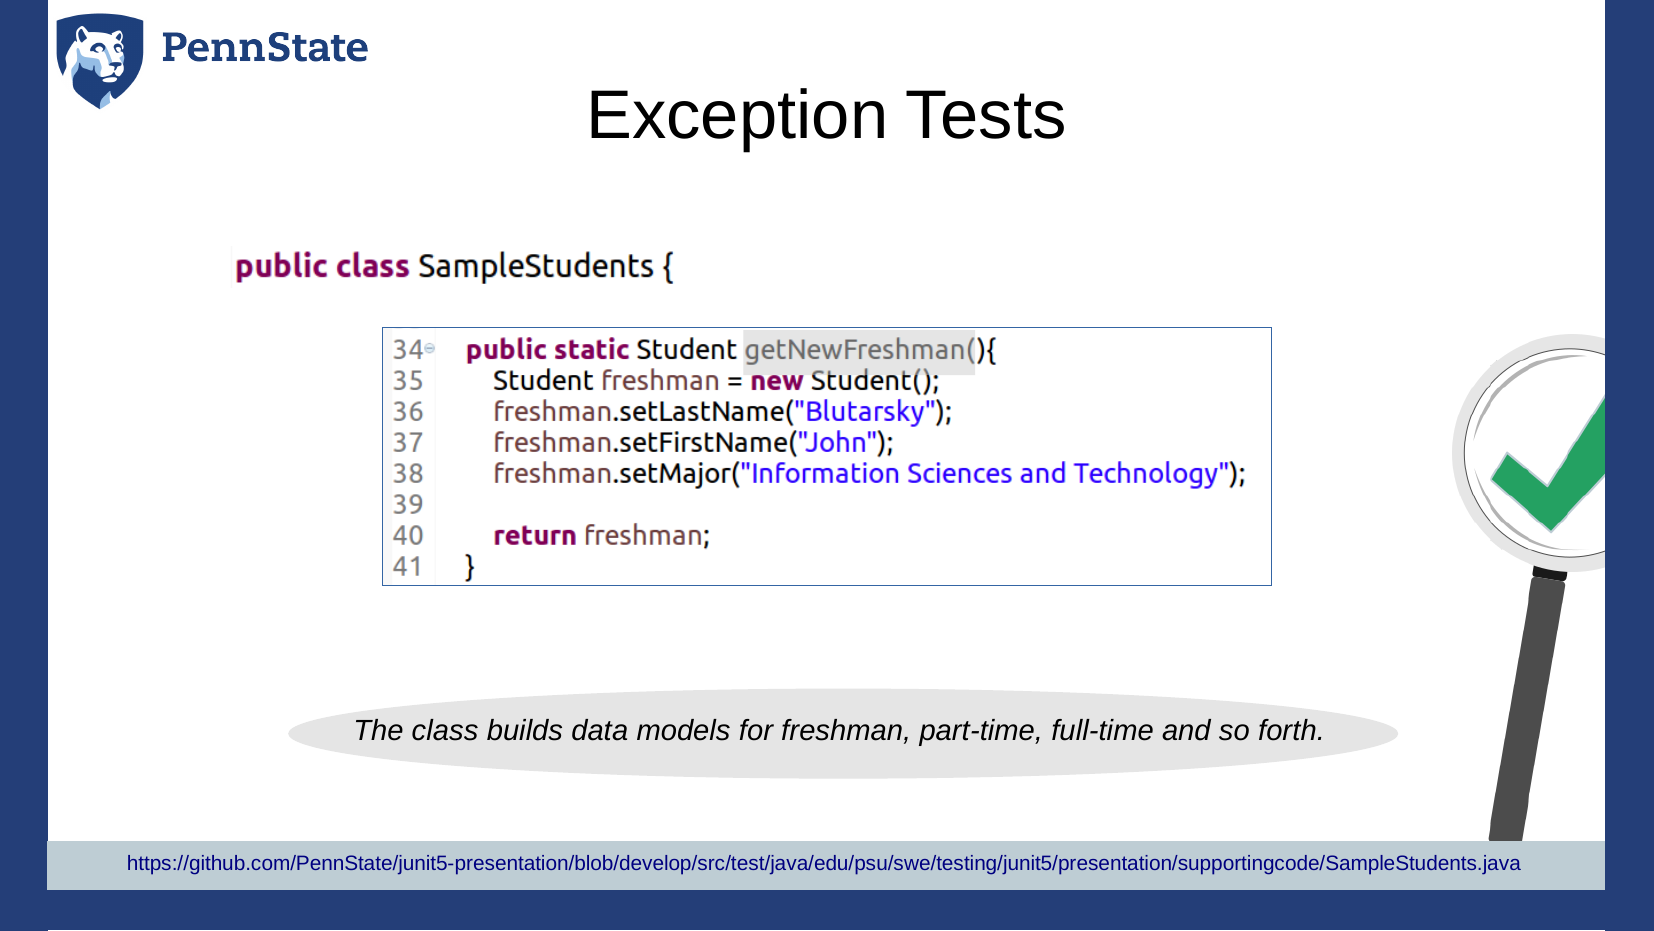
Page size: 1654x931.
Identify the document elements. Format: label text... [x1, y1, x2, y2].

picture [222, 246, 690, 288]
title https://github.com/PennState/junit5-presentation/blob/develop/src/test/java/edu/psu/swe/testing/junit5/presentation/supportingcode/SampleStudents.java [114, 816, 1540, 910]
picture [382, 327, 1272, 586]
title The class builds data models for freshman, part-time, full-time and so forth. [225, 675, 1456, 787]
picture [1452, 334, 1605, 841]
title Exception Tests [82, 37, 1571, 193]
picture [48, 0, 411, 152]
text_box [743, 330, 976, 376]
